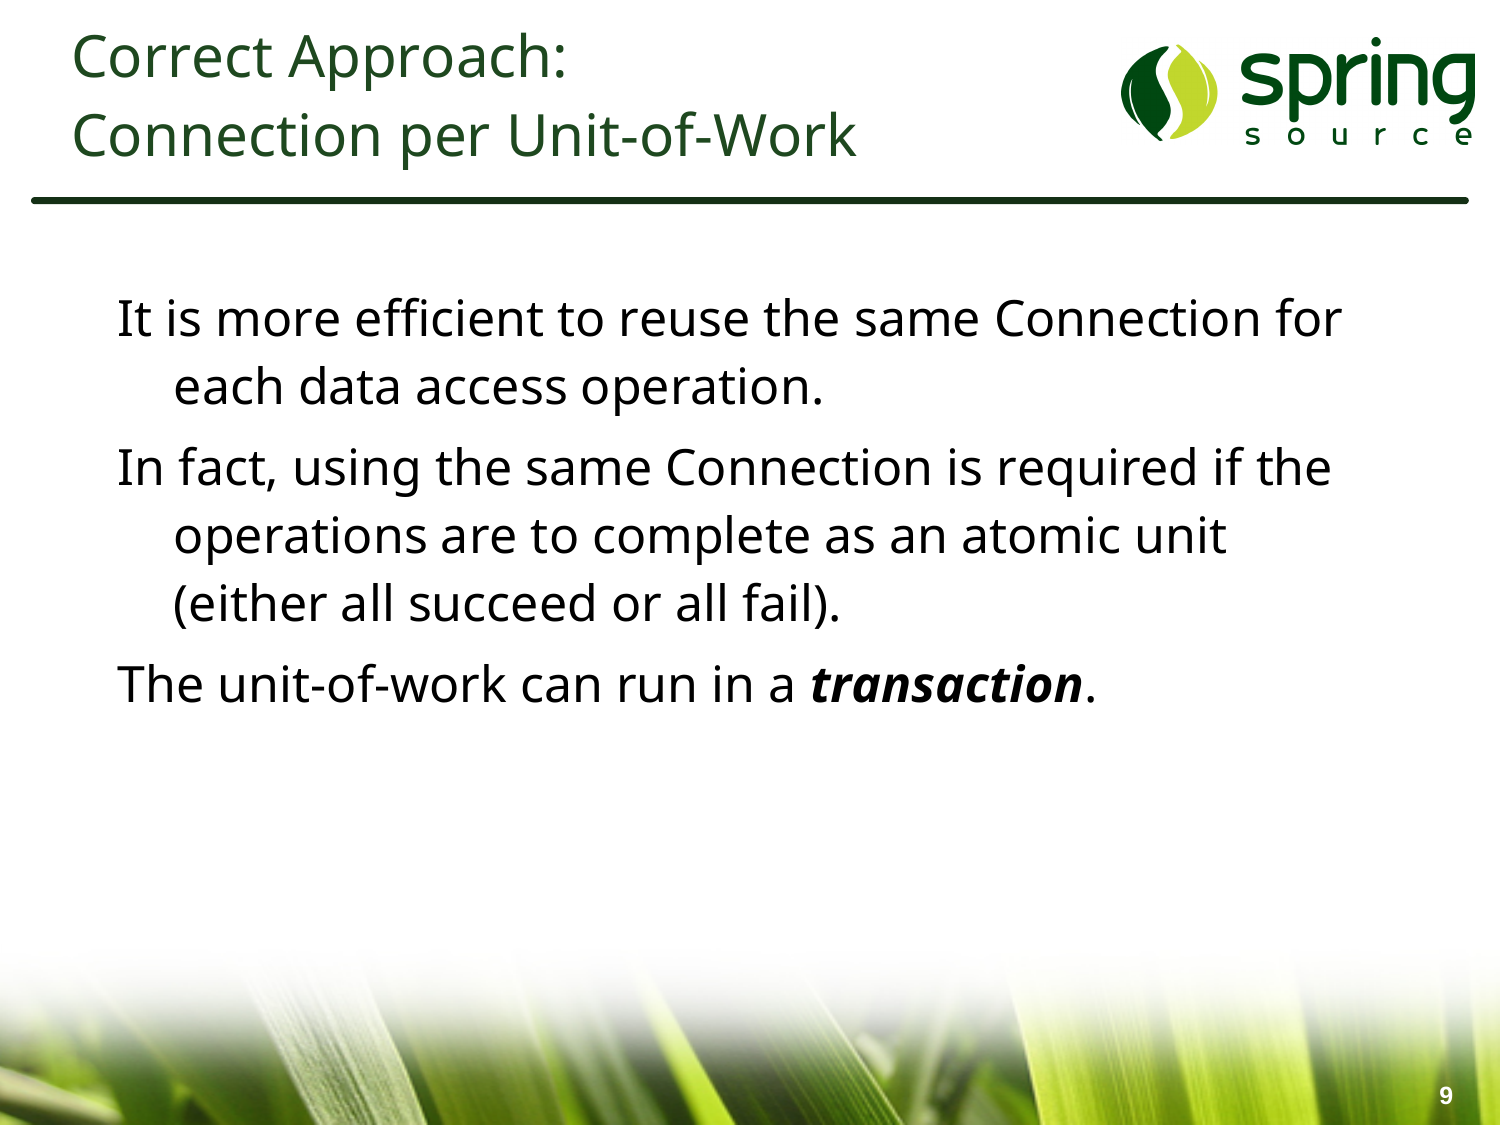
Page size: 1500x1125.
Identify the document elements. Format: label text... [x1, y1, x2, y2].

title Correct Approach: Connection per Unit-of-Work [56, 13, 1089, 176]
list It is more efficient to reuse the same Connection for each data access operation. In fact, using the same Connection is required if the operations are to complete as an atomic unit (either all succeed or all fail). The unit-of-work can run in a transaction. [103, 275, 1394, 938]
picture [0, 944, 1500, 1125]
picture [1121, 37, 1475, 145]
